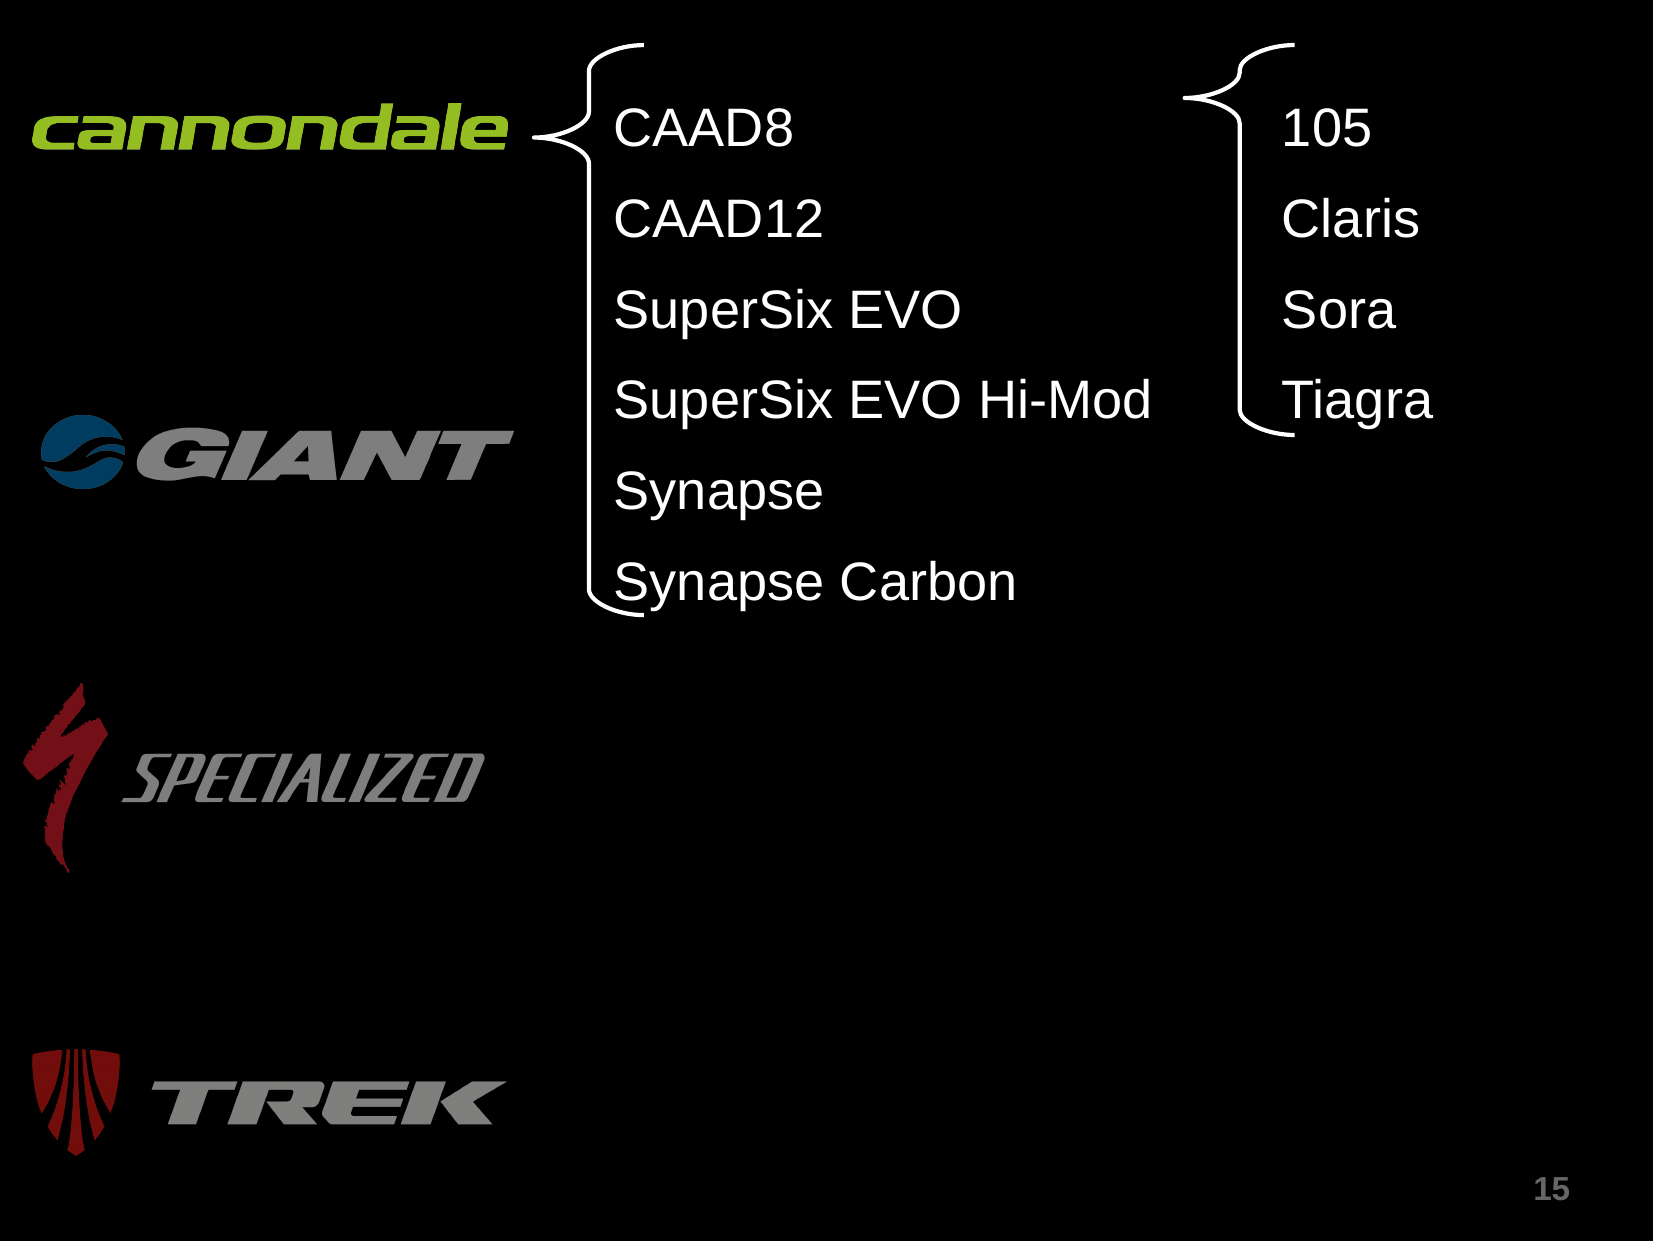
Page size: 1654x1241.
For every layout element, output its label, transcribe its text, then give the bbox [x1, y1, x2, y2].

text_box [0, 375, 541, 1171]
text_box CAAD8 CAAD12 SuperSix EVO SuperSix EVO Hi-Mod Synapse Synapse Carbon [598, 60, 1173, 590]
picture [32, 103, 508, 151]
text_box 105 Claris Sora Tiagra [1267, 60, 1565, 466]
